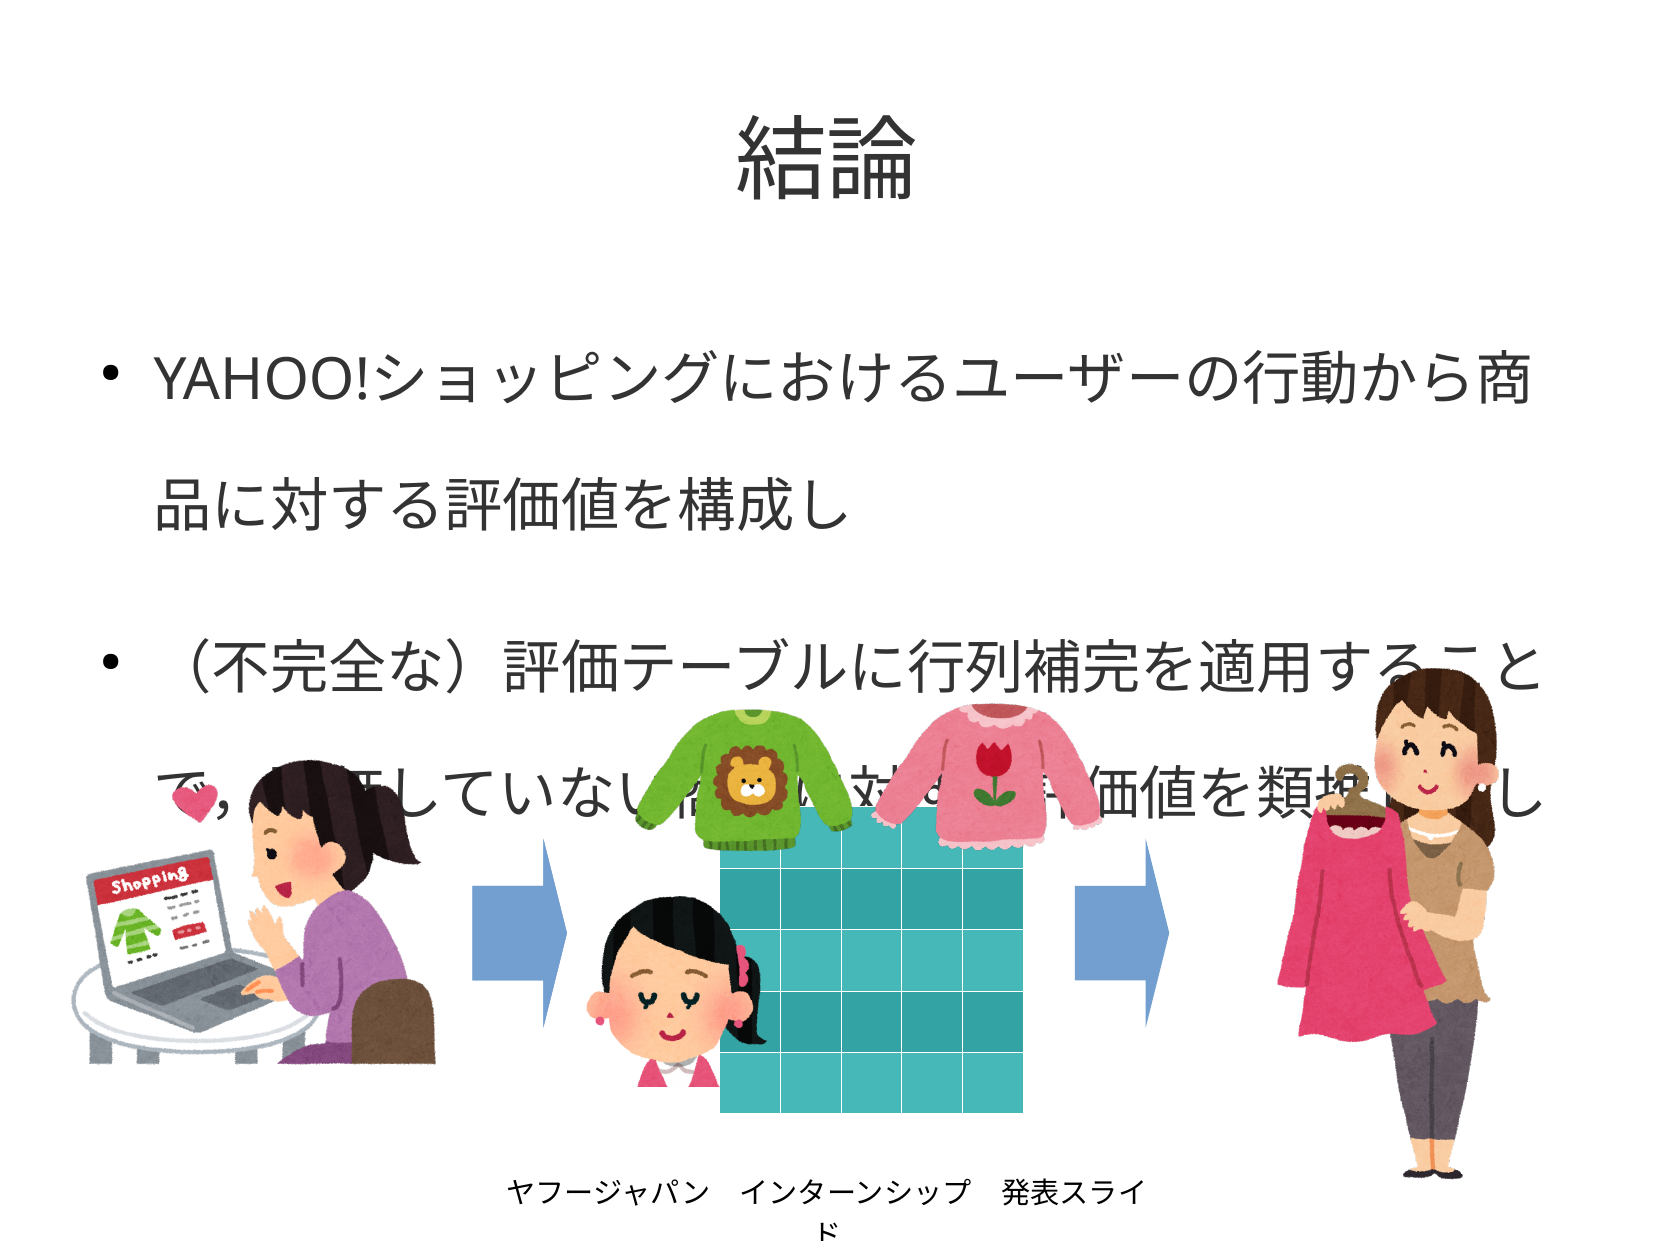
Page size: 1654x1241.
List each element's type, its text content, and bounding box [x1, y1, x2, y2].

picture [578, 890, 776, 1087]
table_cell [963, 930, 1023, 991]
text_box [472, 838, 567, 1028]
table_cell [902, 1053, 962, 1113]
table_cell [781, 1053, 841, 1113]
picture [868, 694, 1105, 875]
text_box [1074, 838, 1170, 1028]
table_cell [776, 930, 780, 991]
table_cell [720, 1053, 780, 1113]
table_cell [781, 930, 841, 991]
table_cell [963, 875, 1023, 929]
list YAHOO!ショッピングにおけるユーザーの行動から商品に対する評価値を構成し （不完全な）評価テーブルに行列補完を適用することで，評価していない商品に対する評価値を類推しました． [82, 290, 1571, 1123]
table_cell [963, 1053, 1023, 1113]
title 結論 [82, 49, 1571, 257]
table_cell [842, 992, 901, 1052]
table_cell [781, 992, 841, 1052]
table_cell [842, 869, 901, 929]
table_cell [902, 992, 962, 1052]
table_cell [902, 875, 962, 929]
table_cell [842, 930, 901, 991]
table_cell [963, 992, 1023, 1052]
picture [631, 696, 858, 869]
table_cell [902, 930, 962, 991]
picture [1251, 661, 1571, 1182]
picture [59, 729, 449, 1099]
table_cell [720, 869, 780, 929]
table_header [858, 807, 868, 868]
table_cell [842, 1053, 901, 1113]
table_cell [776, 992, 780, 1052]
table_cell [781, 869, 841, 929]
